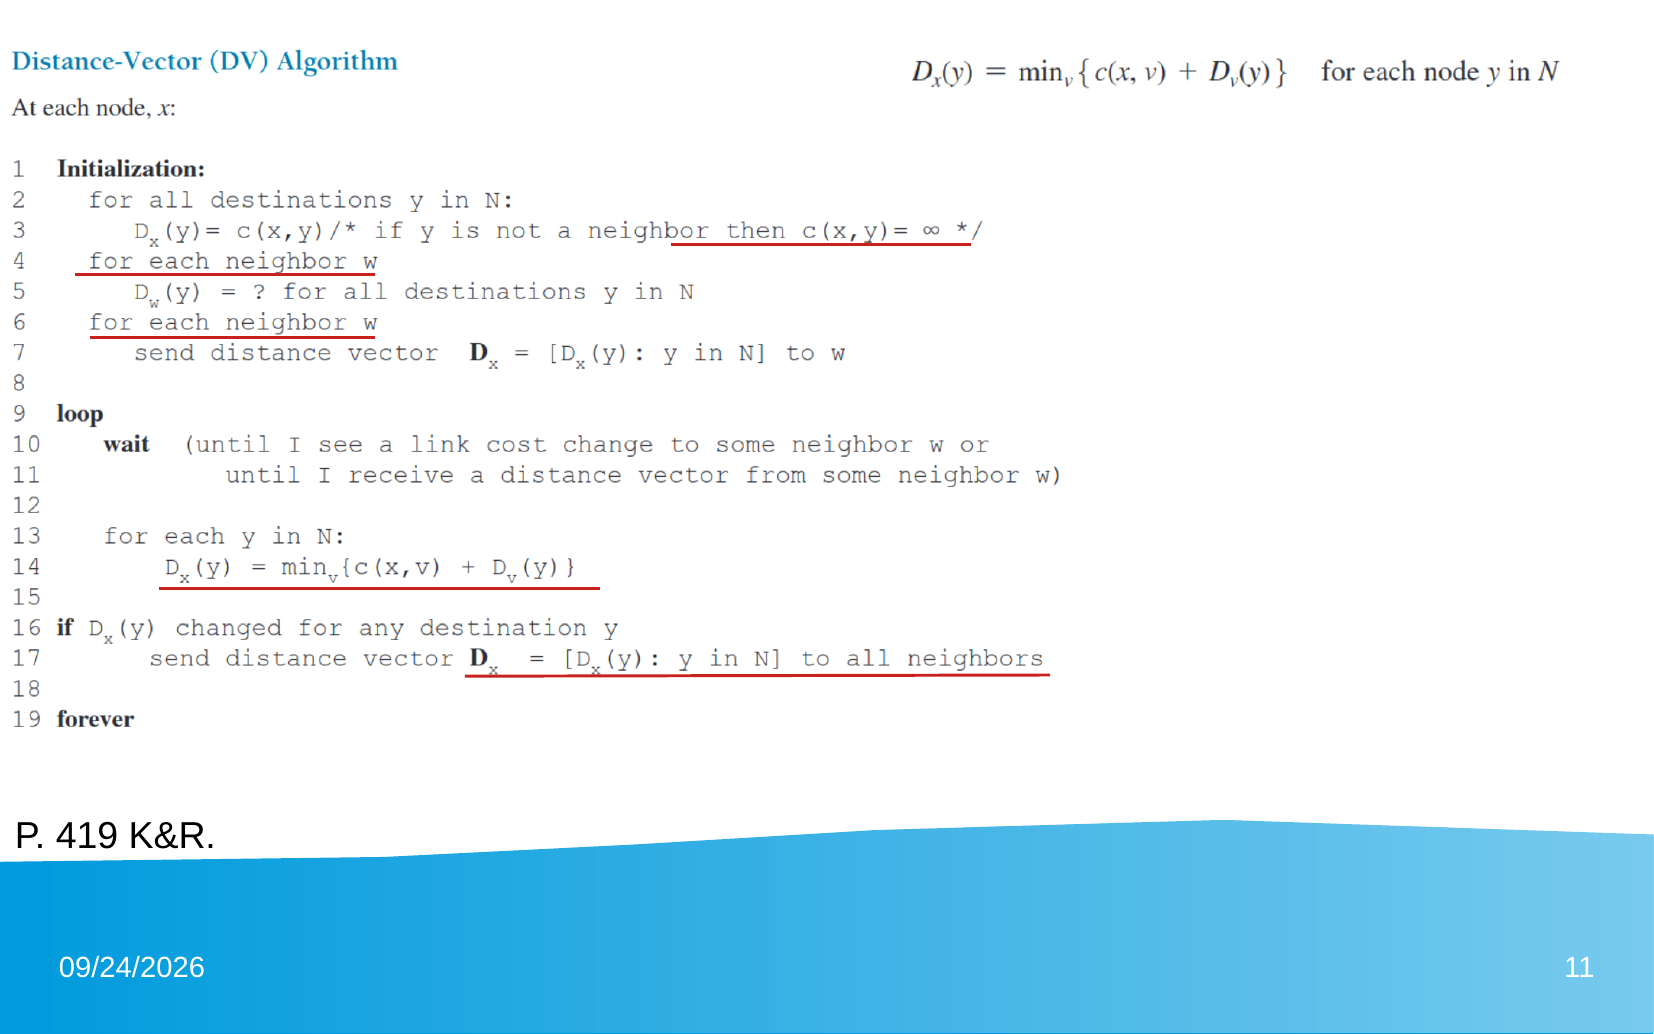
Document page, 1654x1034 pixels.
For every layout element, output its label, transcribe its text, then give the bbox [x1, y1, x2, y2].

text_box P. 419 K&R. [0, 806, 232, 864]
picture [5, 37, 1576, 733]
